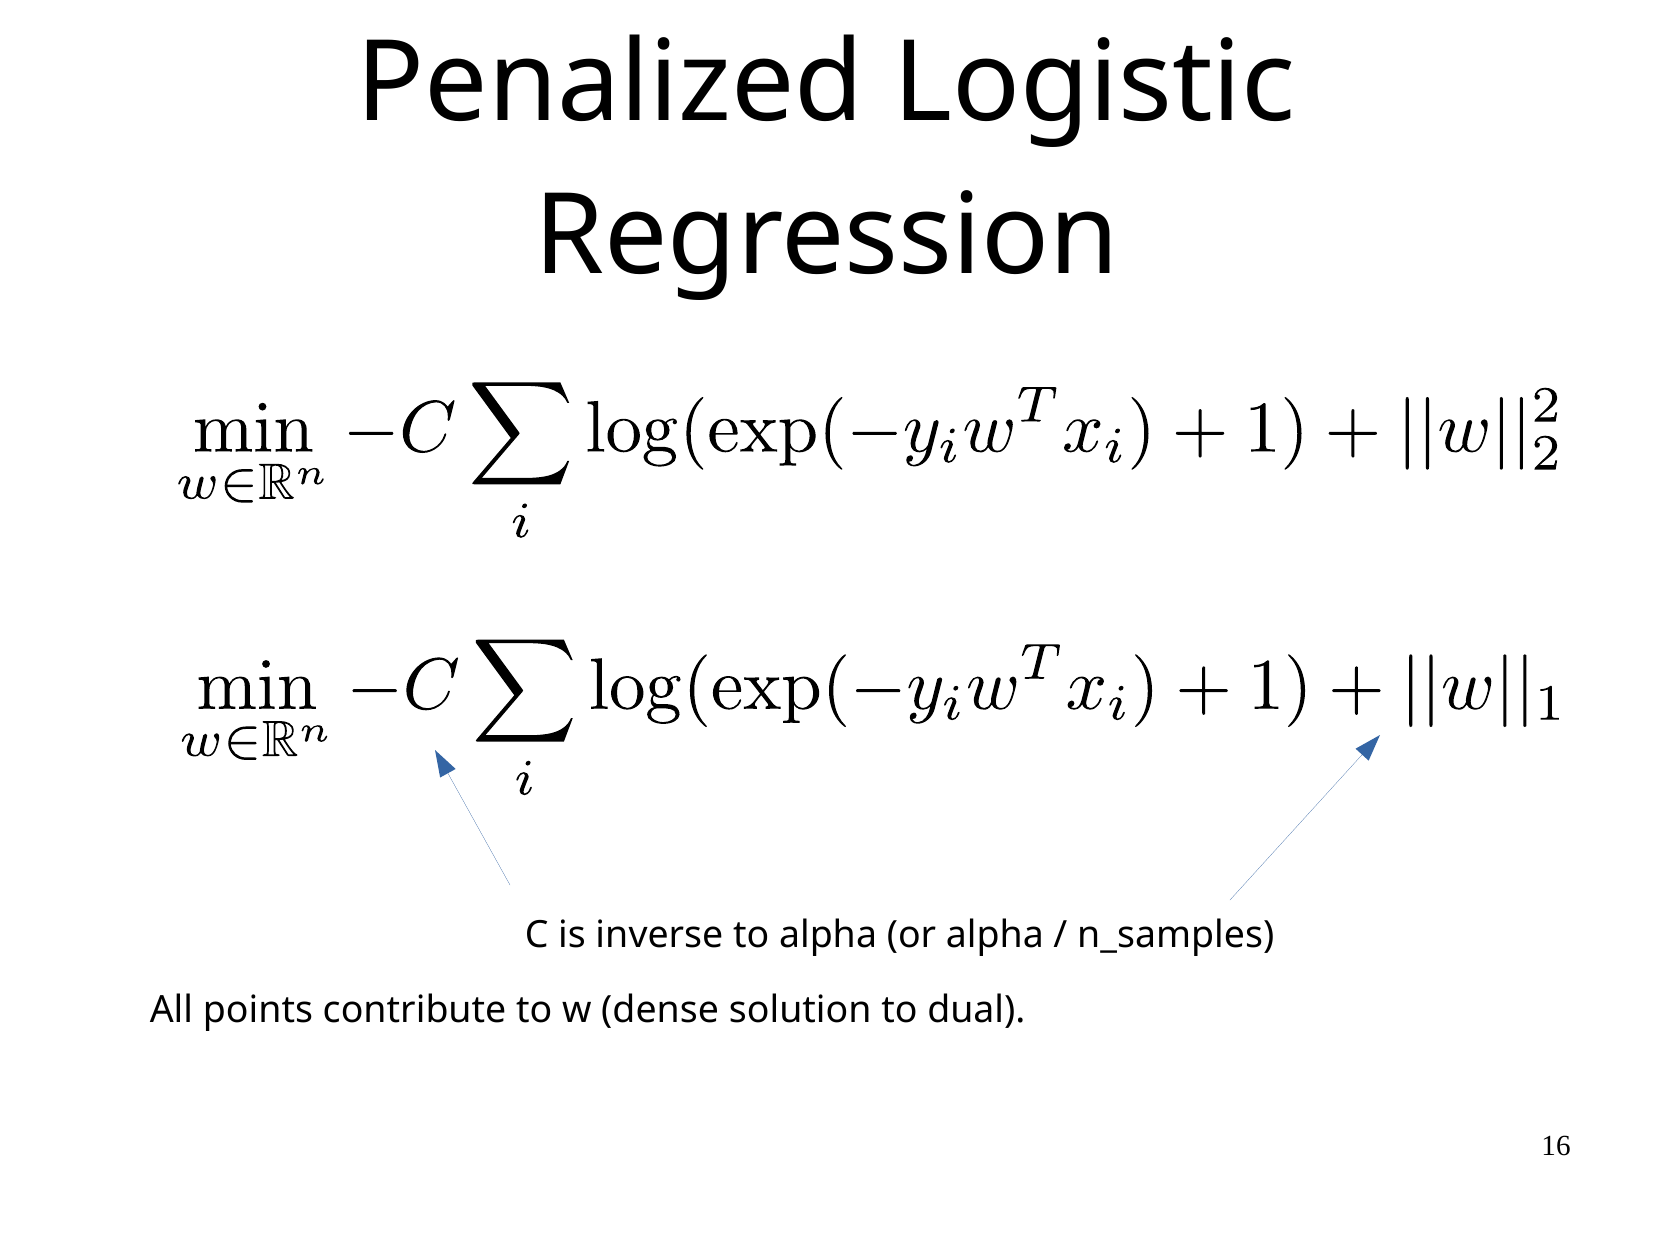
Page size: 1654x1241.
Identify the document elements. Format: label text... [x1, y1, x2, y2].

text_box [179, 632, 1564, 796]
text_box C is inverse to alpha (or alpha / n_samples) [510, 900, 1501, 961]
text_box [175, 375, 1561, 538]
title Penalized Logistic Regression [82, 49, 1571, 257]
text_box All points contribute to w (dense solution to dual). [135, 975, 1576, 1066]
